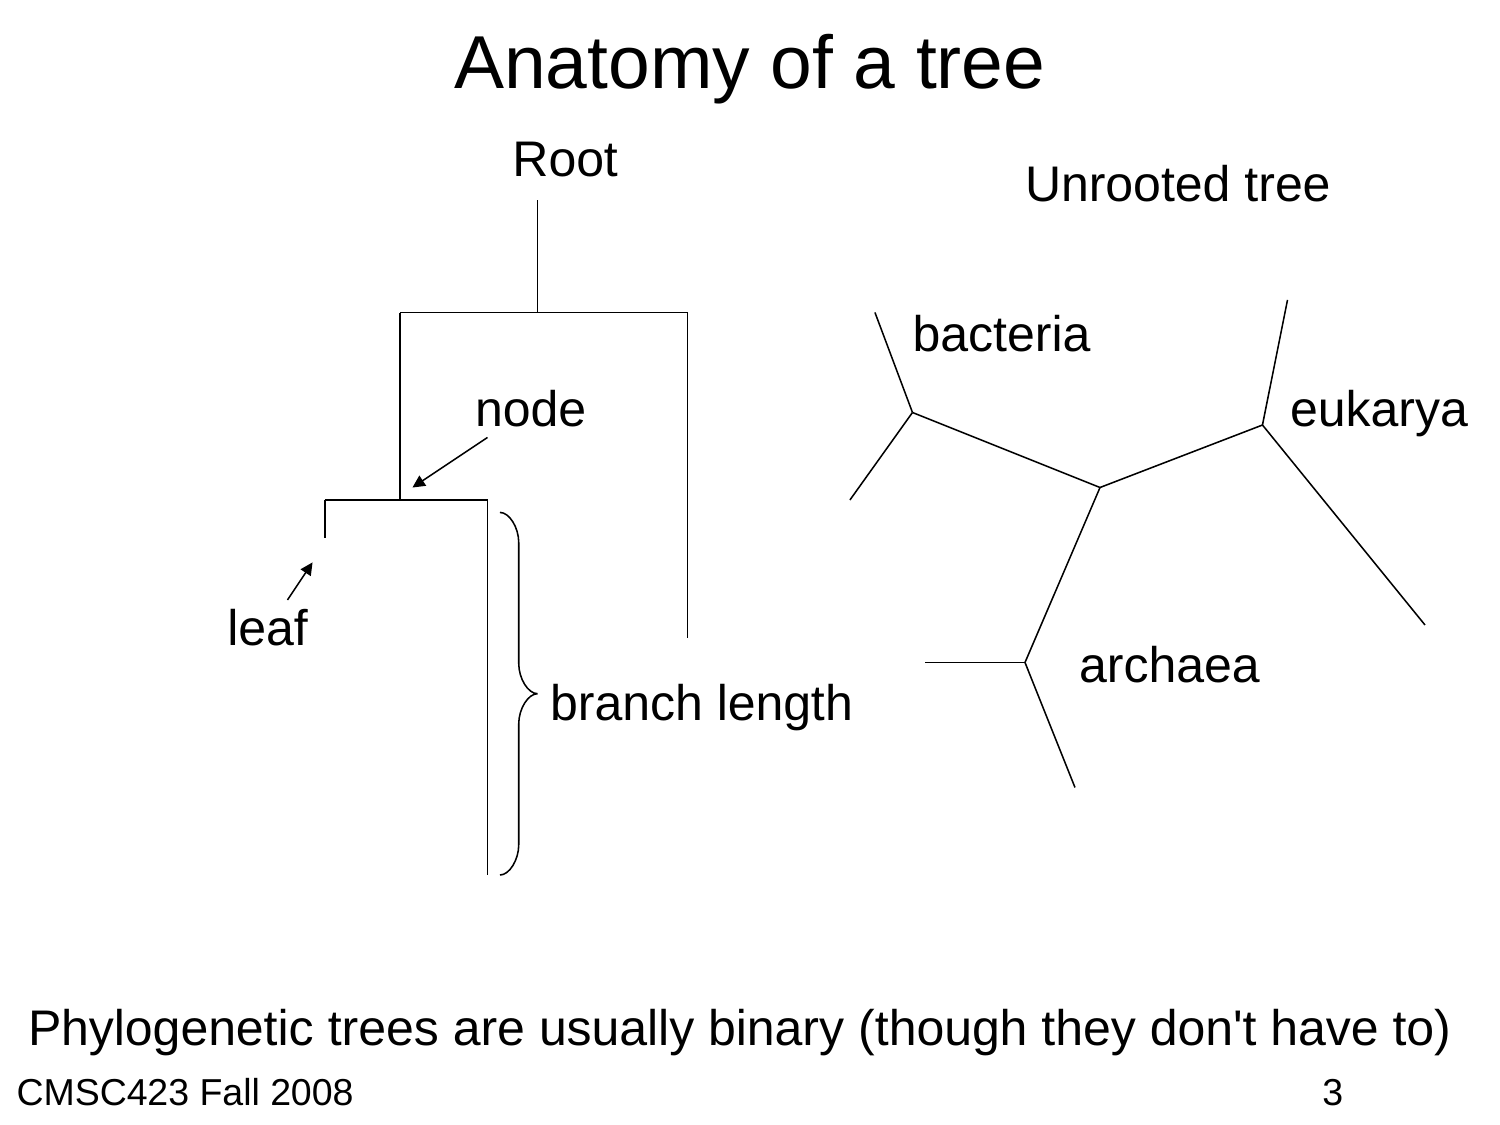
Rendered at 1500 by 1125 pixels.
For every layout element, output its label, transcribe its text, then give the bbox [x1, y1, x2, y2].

text_box Unrooted tree [1010, 143, 1346, 220]
text_box node [460, 368, 602, 445]
title Anatomy of a tree [0, 12, 1500, 113]
text_box bacteria [897, 293, 1106, 370]
text_box archaea [1064, 624, 1275, 701]
text_box branch length [535, 662, 868, 738]
text_box Root [497, 118, 633, 195]
text_box eukarya [1275, 368, 1483, 445]
text_box Phylogenetic trees are usually binary (though they don't have to) [13, 987, 1468, 1063]
text_box leaf [212, 587, 324, 663]
